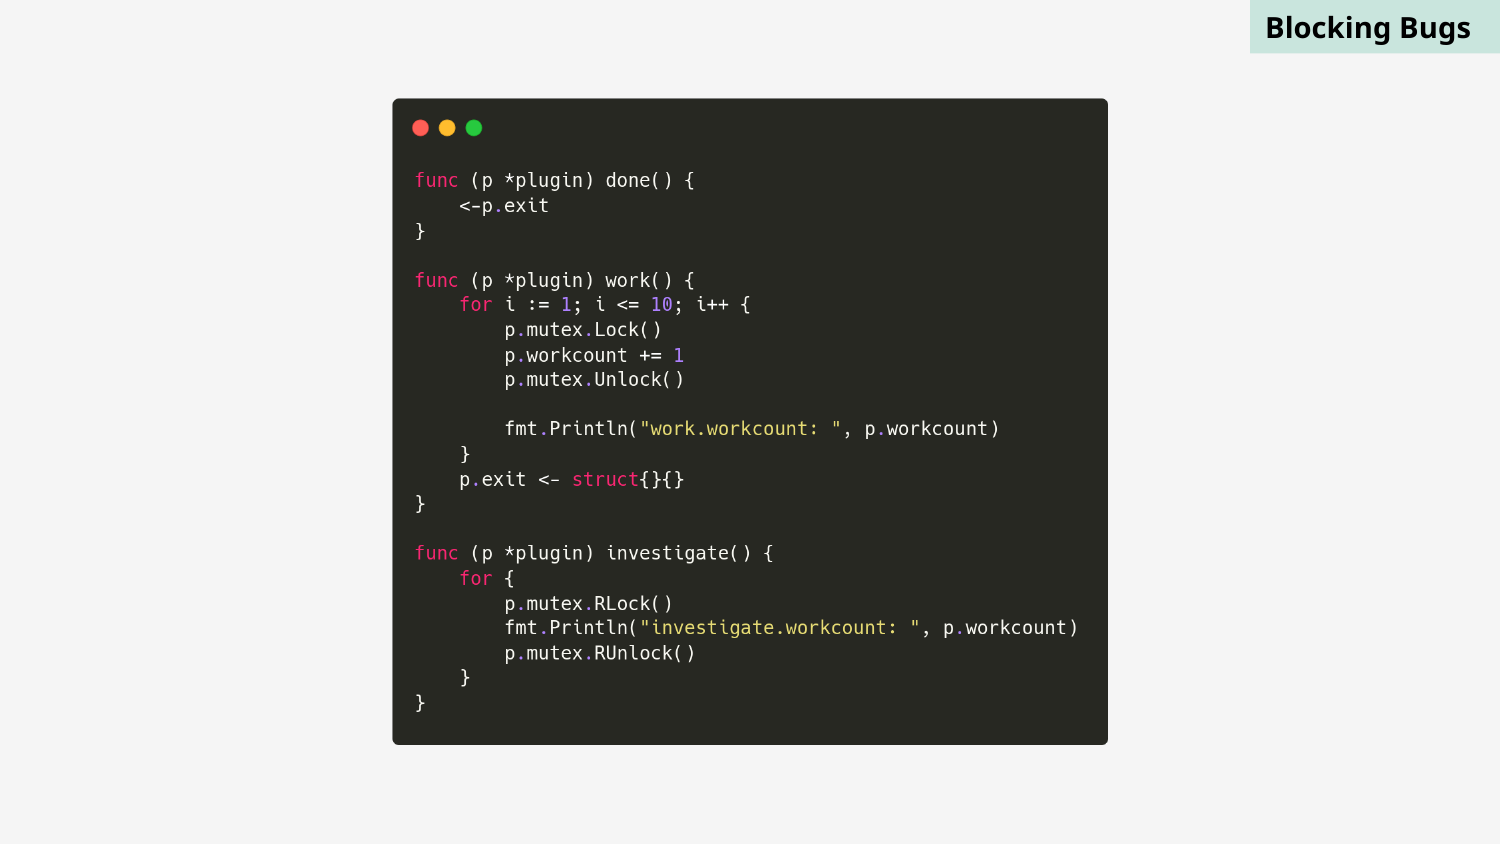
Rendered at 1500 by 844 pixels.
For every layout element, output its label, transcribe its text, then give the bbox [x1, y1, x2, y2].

text_box Blocking Bugs [1250, 0, 1500, 54]
picture [318, 24, 1182, 819]
